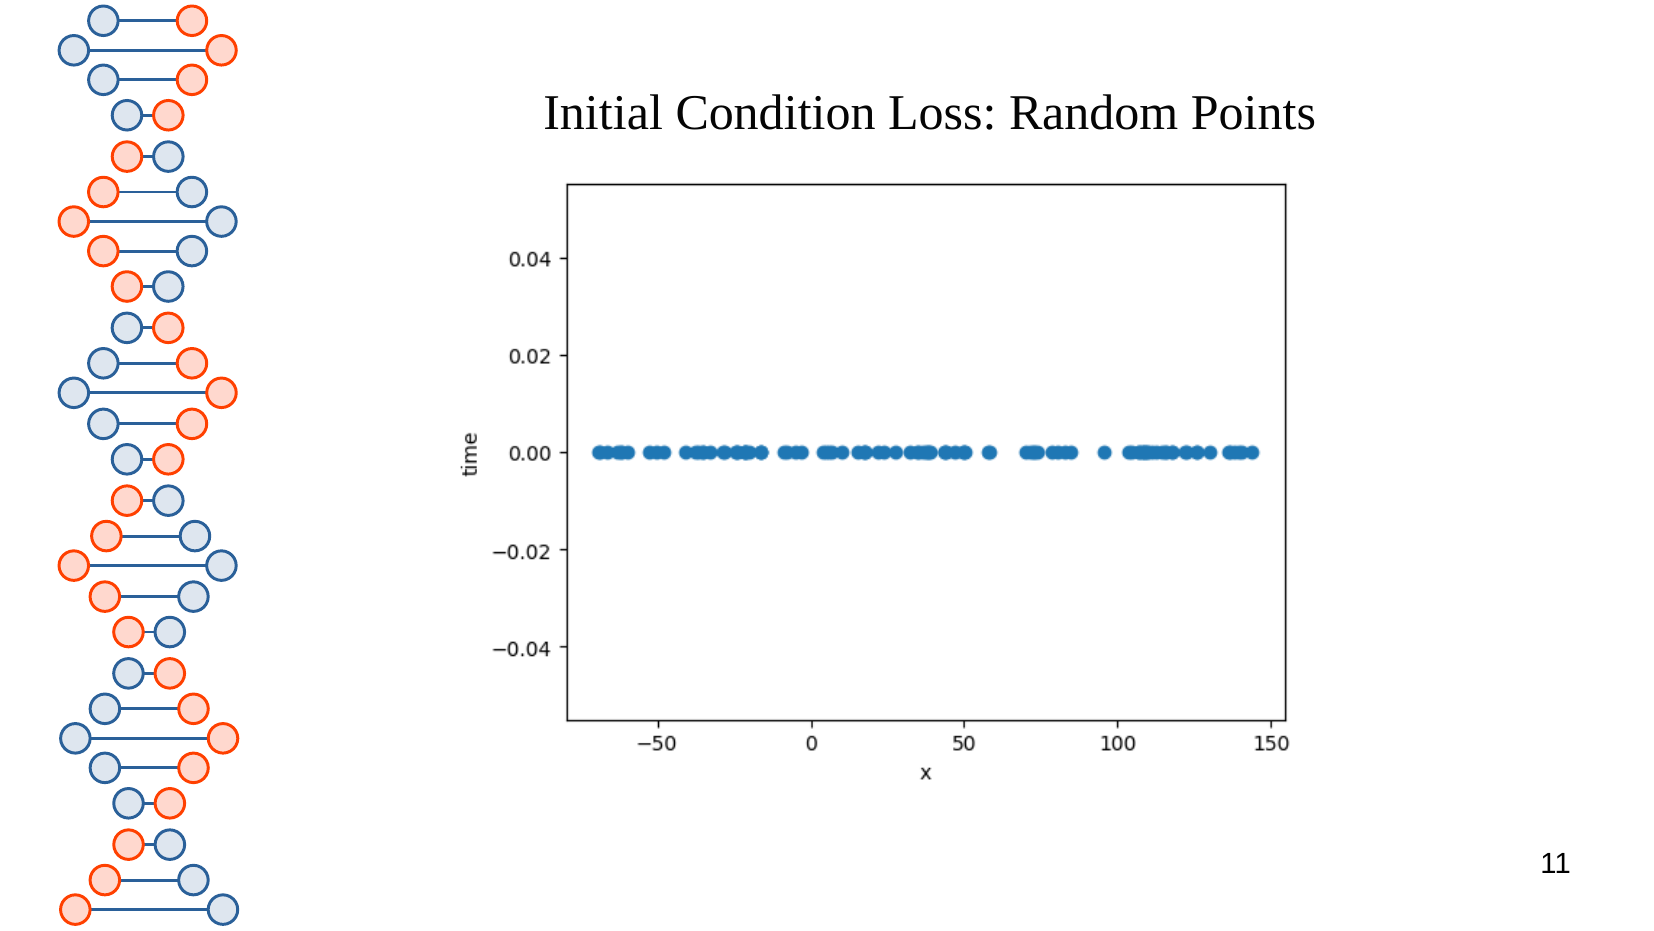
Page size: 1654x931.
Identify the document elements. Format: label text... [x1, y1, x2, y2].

title Initial Condition Loss: Random Points [265, 35, 1595, 189]
picture [448, 171, 1304, 797]
